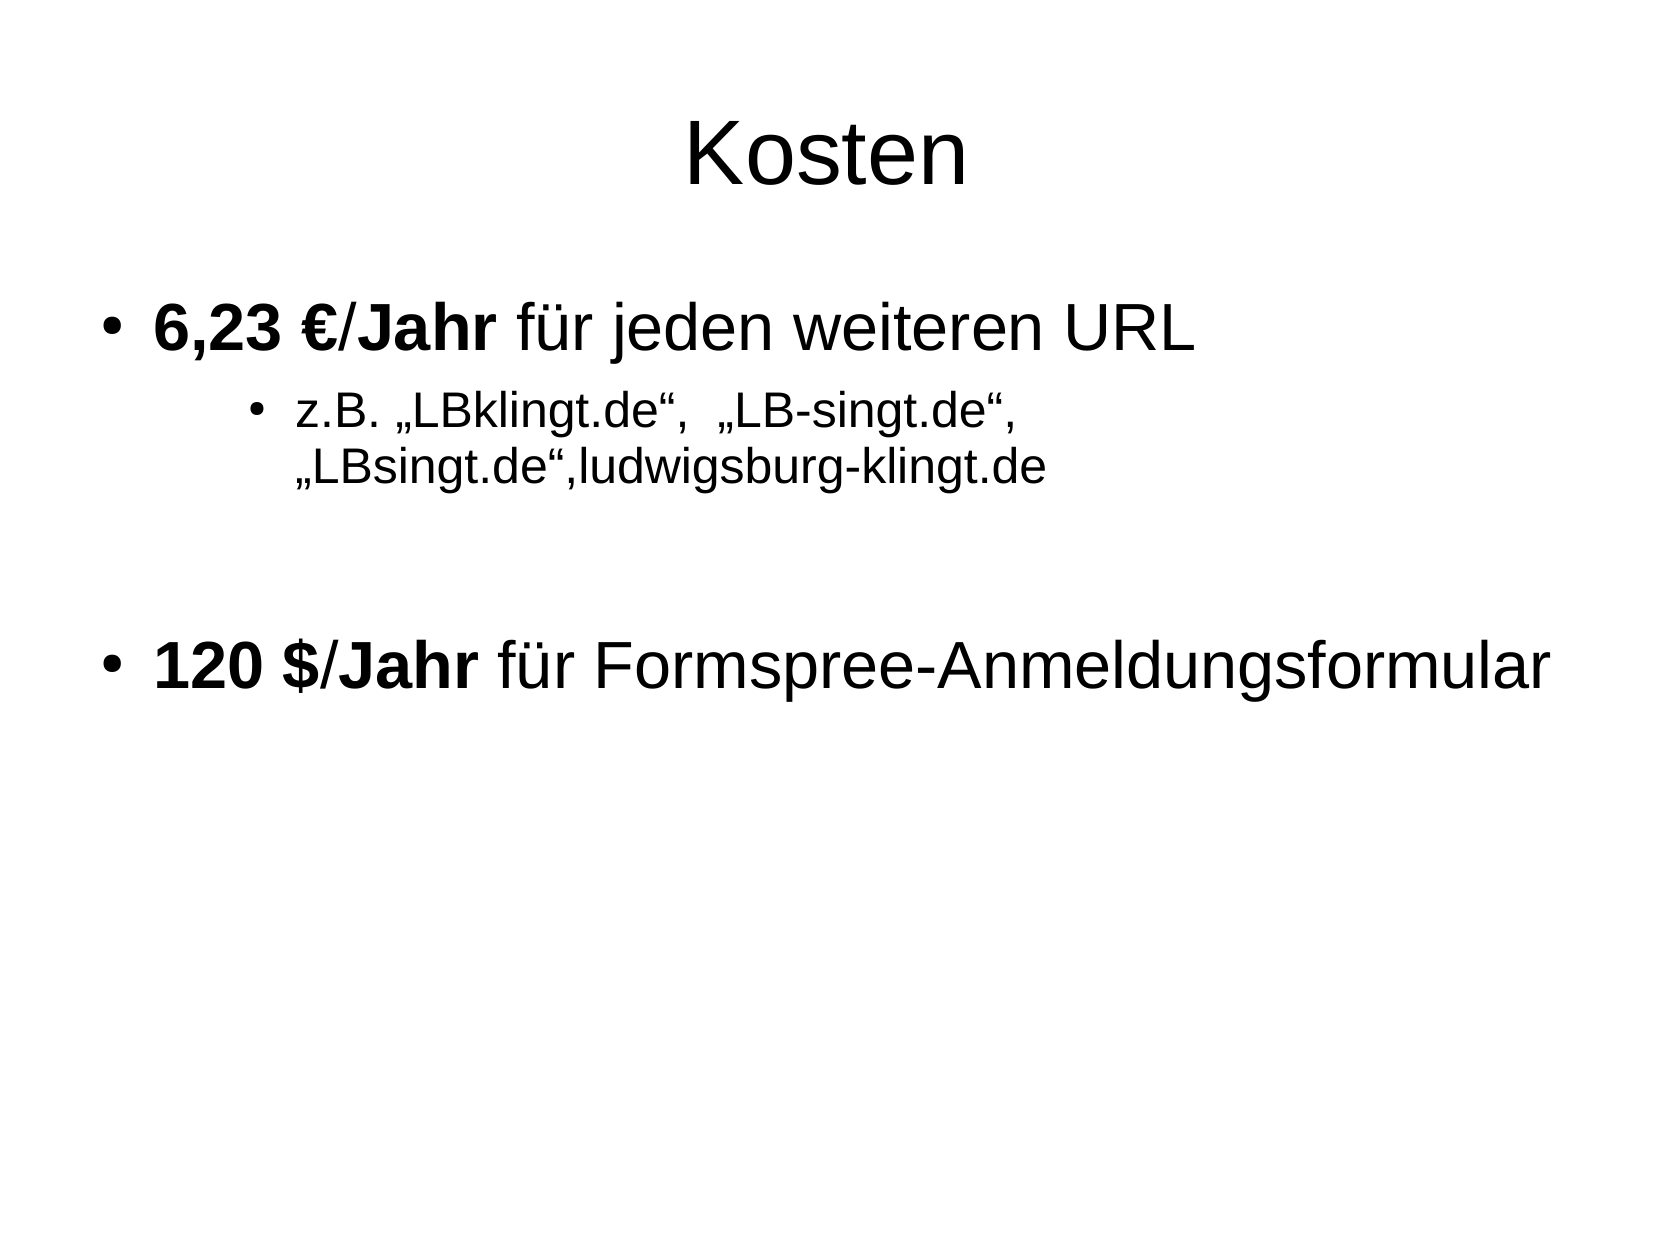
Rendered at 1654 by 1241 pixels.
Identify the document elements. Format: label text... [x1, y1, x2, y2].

title Kosten [82, 49, 1571, 257]
list 6,23 €/Jahr für jeden weiteren URL z.B. „LBklingt.de“, „LB-singt.de“, „LBsingt.de“,ludwigsburg-klingt.de 120 $/Jahr für Formspree-Anmeldungsformular [82, 290, 1571, 1010]
